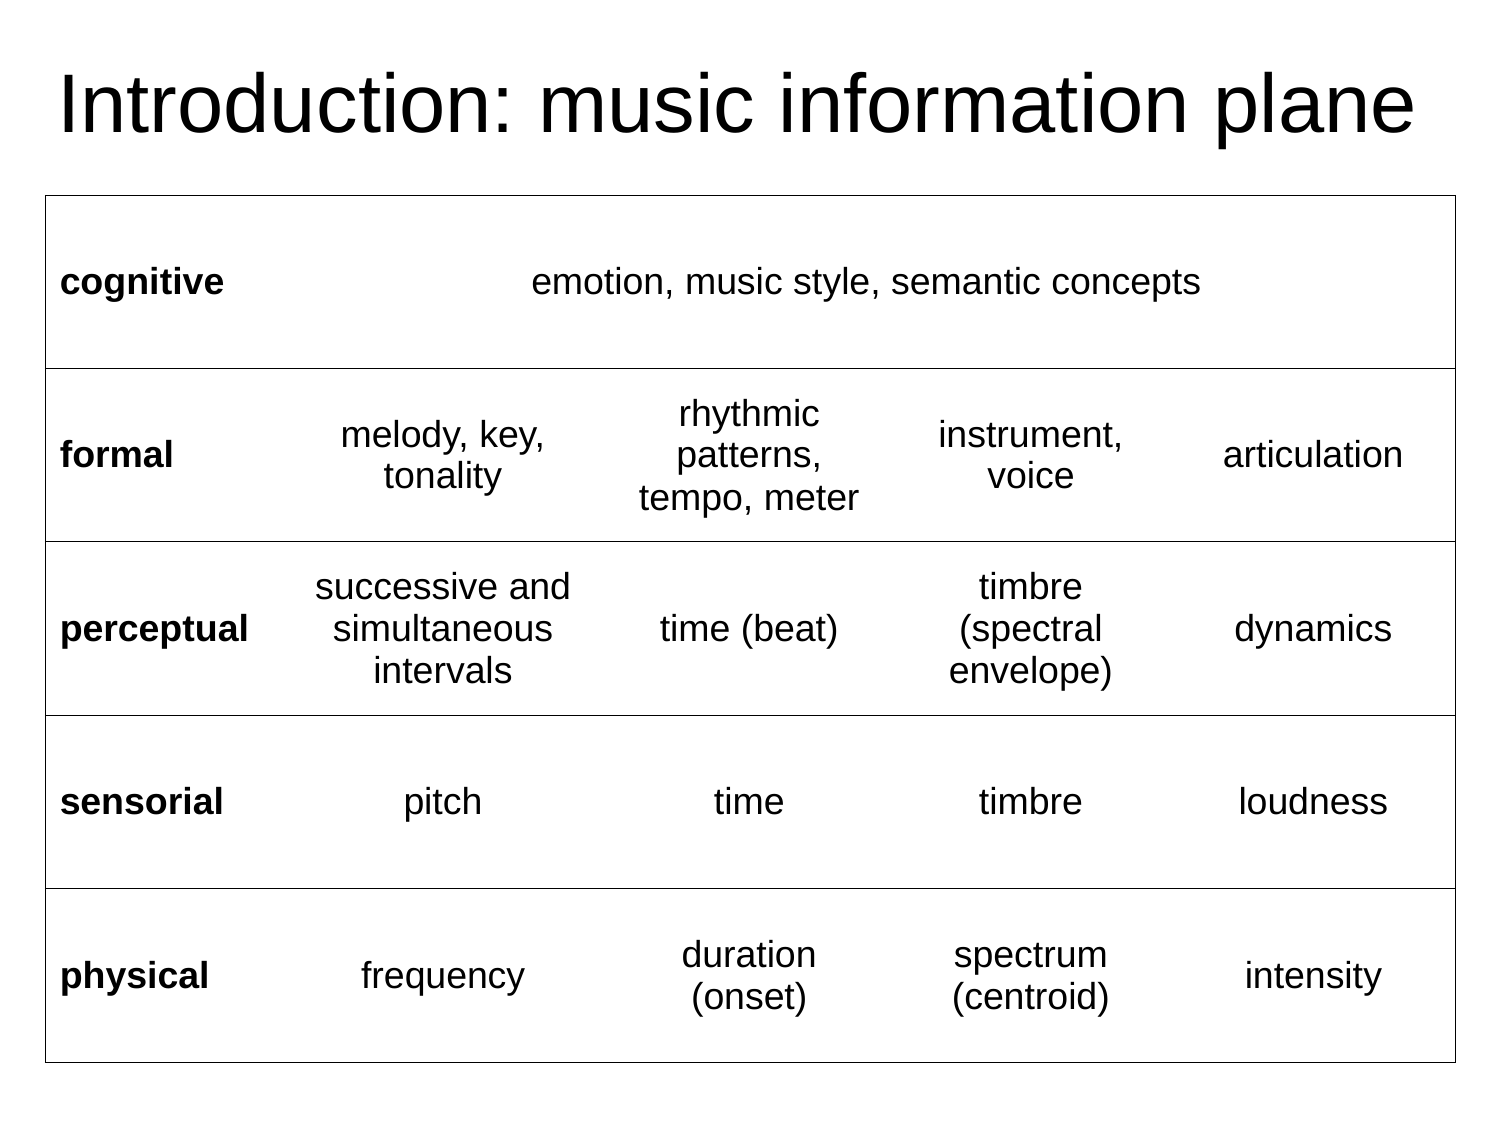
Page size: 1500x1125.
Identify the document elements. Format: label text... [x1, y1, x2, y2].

table_cell articulation [1172, 369, 1455, 541]
table_cell duration (onset) [608, 889, 890, 1062]
table_cell physical [46, 889, 278, 1062]
table_cell melody, key, tonality [278, 369, 608, 541]
table_cell formal [46, 369, 278, 541]
table_cell dynamics [1172, 542, 1455, 715]
table_cell time [608, 716, 890, 888]
table_cell successive and simultaneous intervals [278, 542, 608, 715]
table_cell timbre (spectral envelope) [890, 542, 1172, 715]
table_cell intensity [1172, 889, 1455, 1062]
table_cell time (beat) [608, 542, 890, 715]
table_cell rhythmic patterns, tempo, meter [608, 369, 890, 541]
table_cell pitch [278, 716, 608, 888]
table_header emotion, music style, semantic concepts [278, 196, 1455, 368]
table_cell perceptual [46, 542, 278, 715]
table_cell spectrum (centroid) [890, 889, 1172, 1062]
table_cell frequency [278, 889, 608, 1062]
title Introduction: music information plane [57, 9, 1471, 198]
table_cell sensorial [46, 716, 278, 888]
table_cell loudness [1172, 716, 1455, 888]
table_cell timbre [890, 716, 1172, 888]
table_header cognitive [46, 196, 278, 368]
table_cell instrument, voice [890, 369, 1172, 541]
